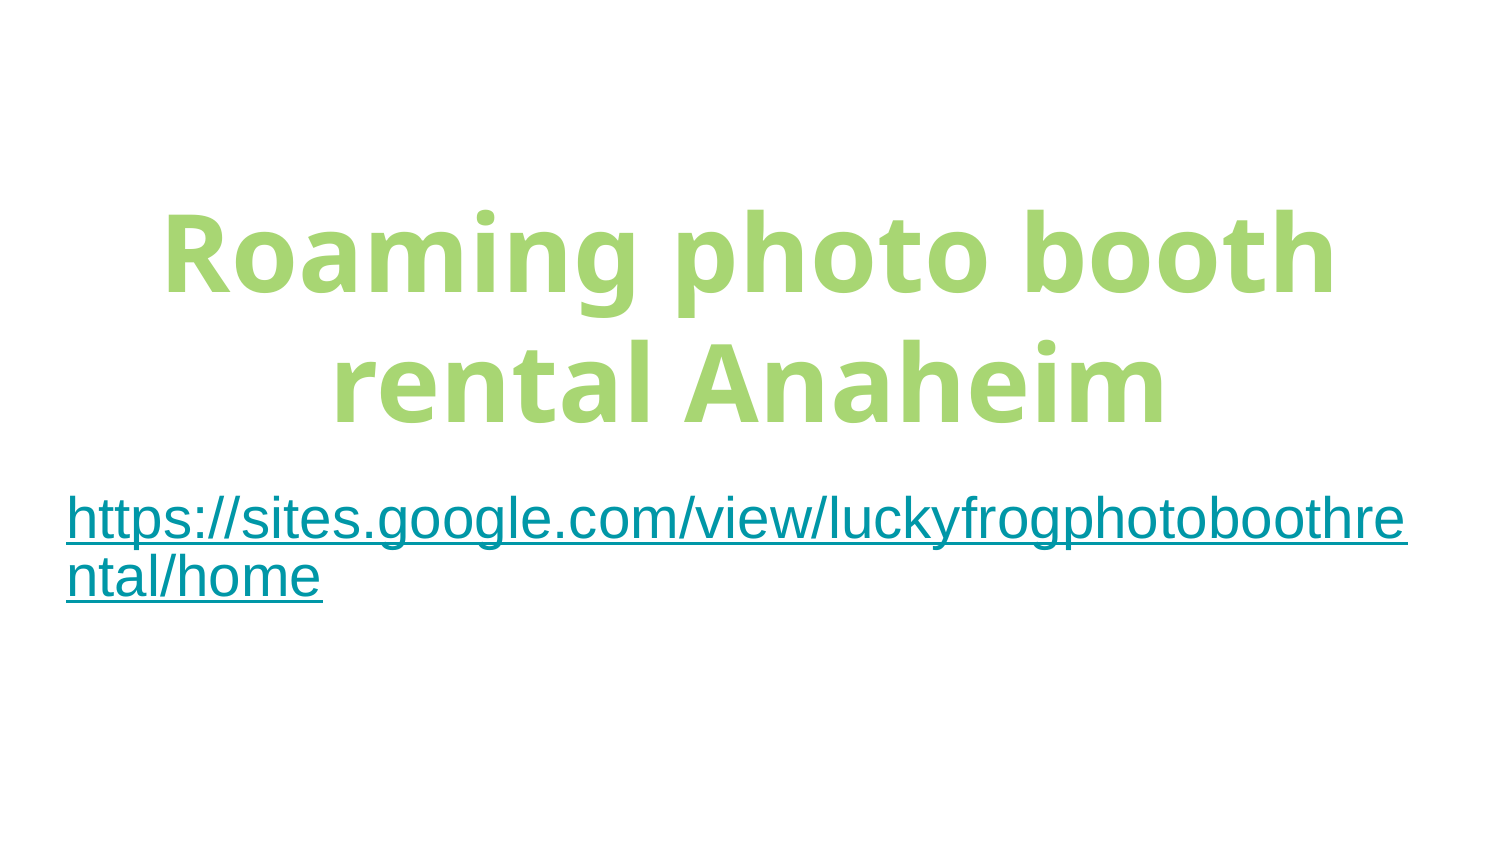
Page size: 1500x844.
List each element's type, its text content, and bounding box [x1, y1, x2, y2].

subtitle https://sites.google.com/view/luckyfrogphotoboothrental/home [51, 464, 1449, 595]
title Roaming photo booth rental Anaheim [51, 122, 1449, 459]
